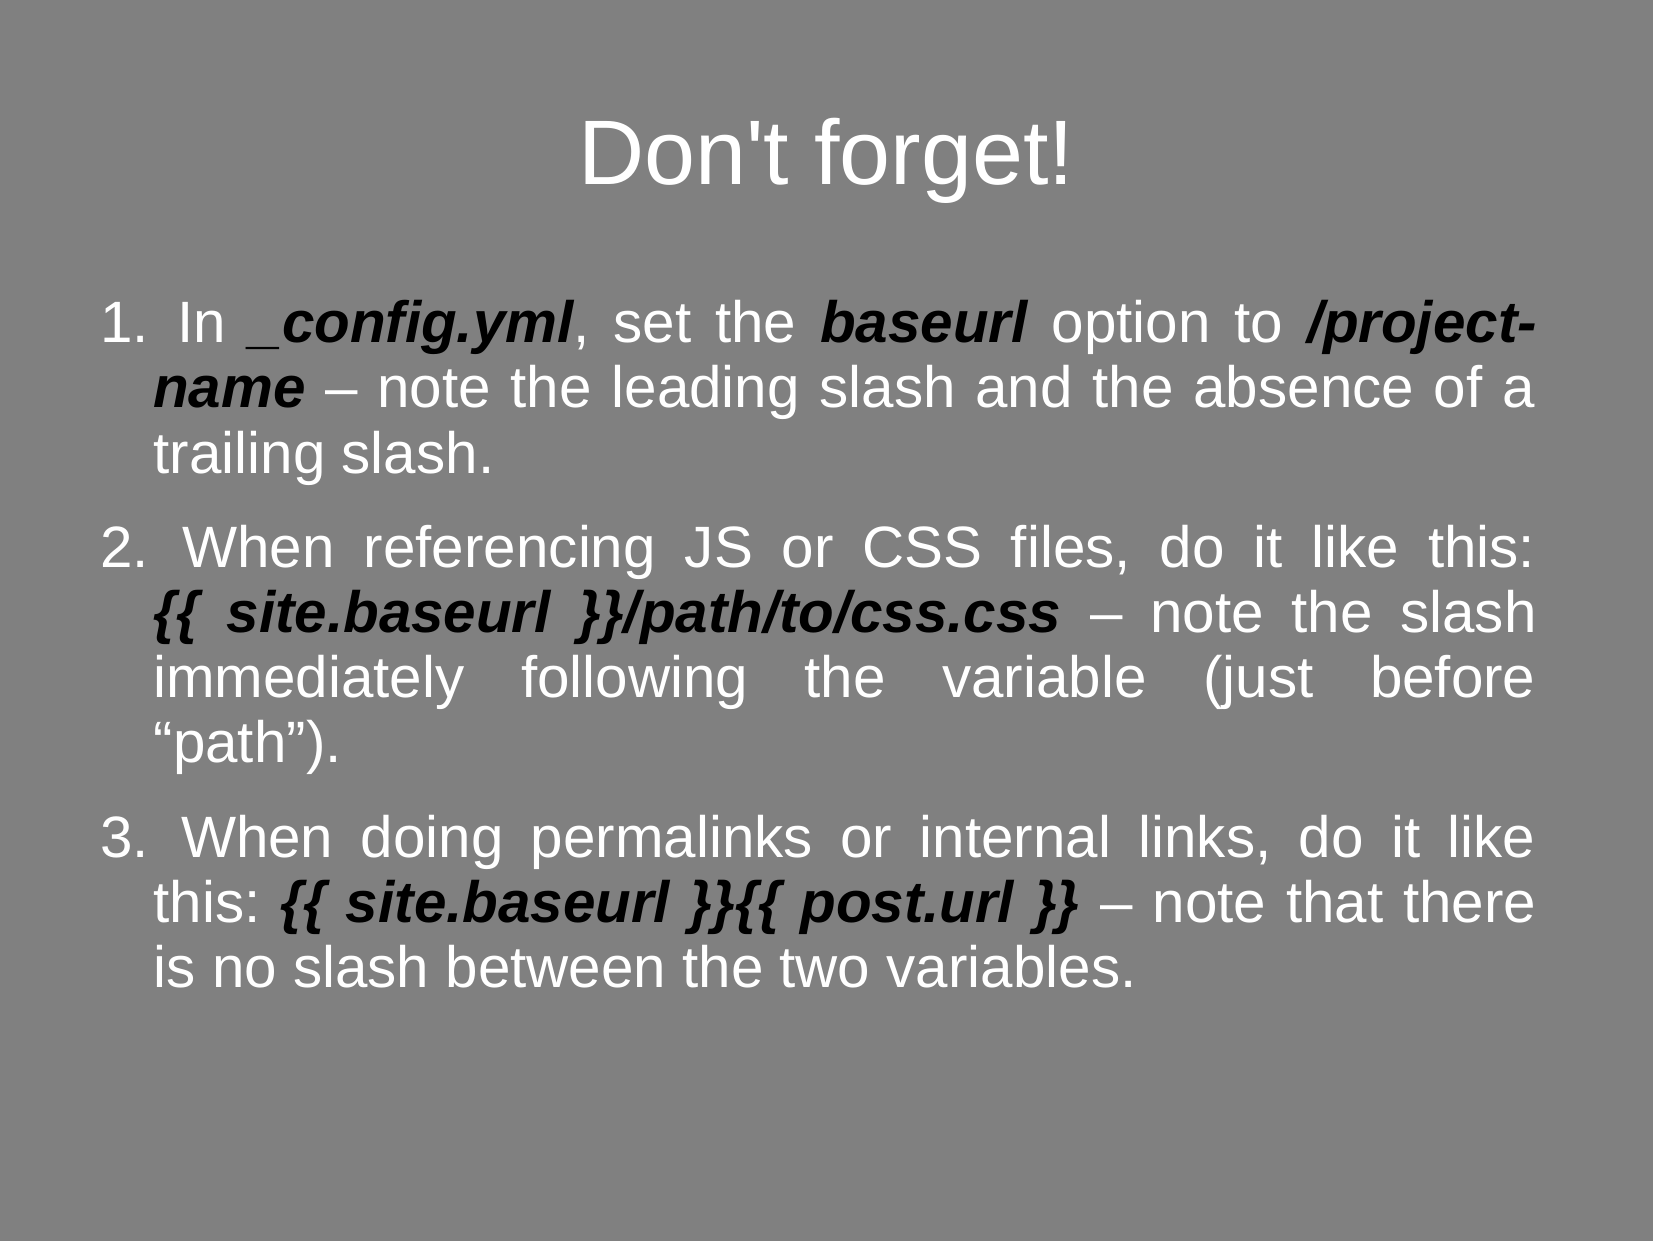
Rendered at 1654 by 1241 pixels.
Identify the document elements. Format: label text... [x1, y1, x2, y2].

list In _config.yml, set the baseurl option to /project-name – note the leading slash and the absence of a trailing slash. When referencing JS or CSS files, do it like this: {{ site.baseurl }}/path/to/css.css – note the slash immediately following the variable (just before “path”). When doing permalinks or internal links, do it like this: {{ site.baseurl }}{{ post.url }} – note that there is no slash between the two variables. [82, 290, 1538, 1010]
title Don't forget! [82, 49, 1571, 257]
